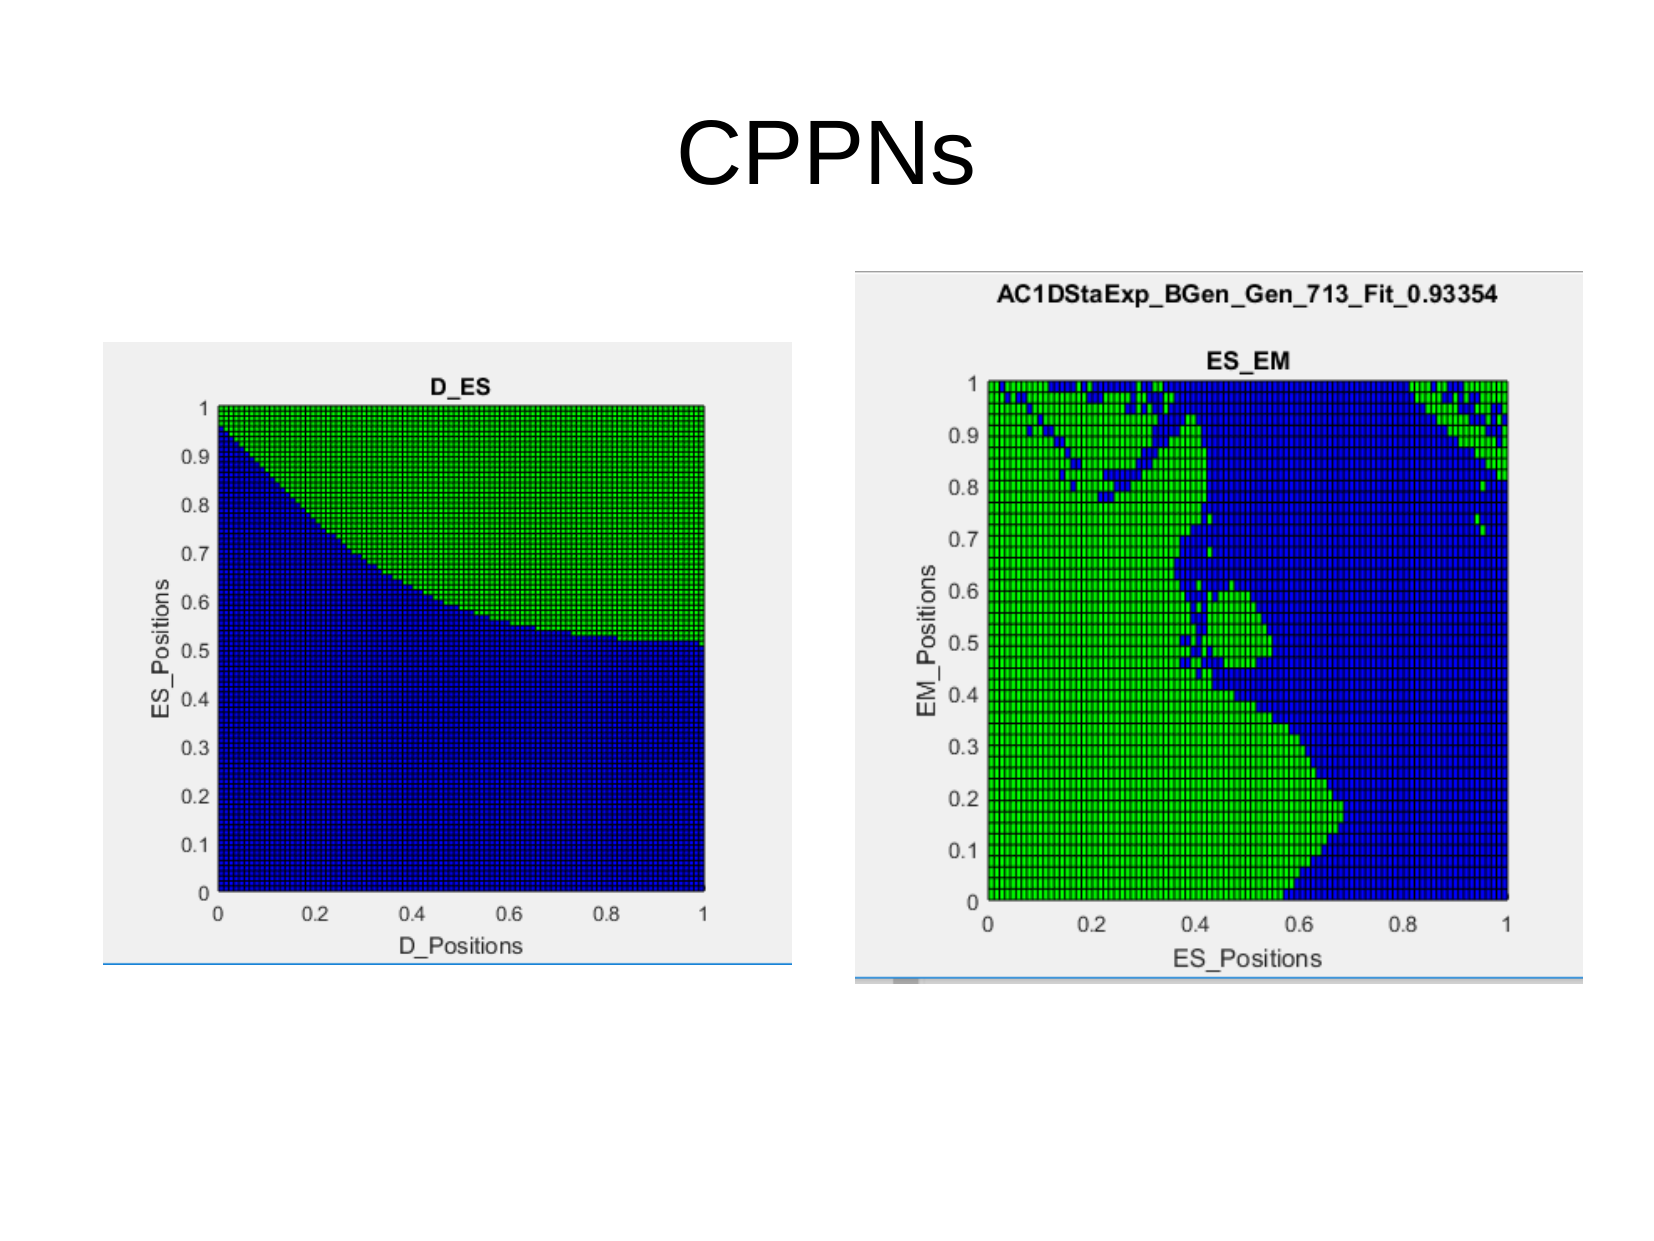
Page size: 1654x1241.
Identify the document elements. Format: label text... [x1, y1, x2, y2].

picture [855, 271, 1583, 984]
title CPPNs [82, 49, 1571, 257]
picture [103, 342, 792, 965]
